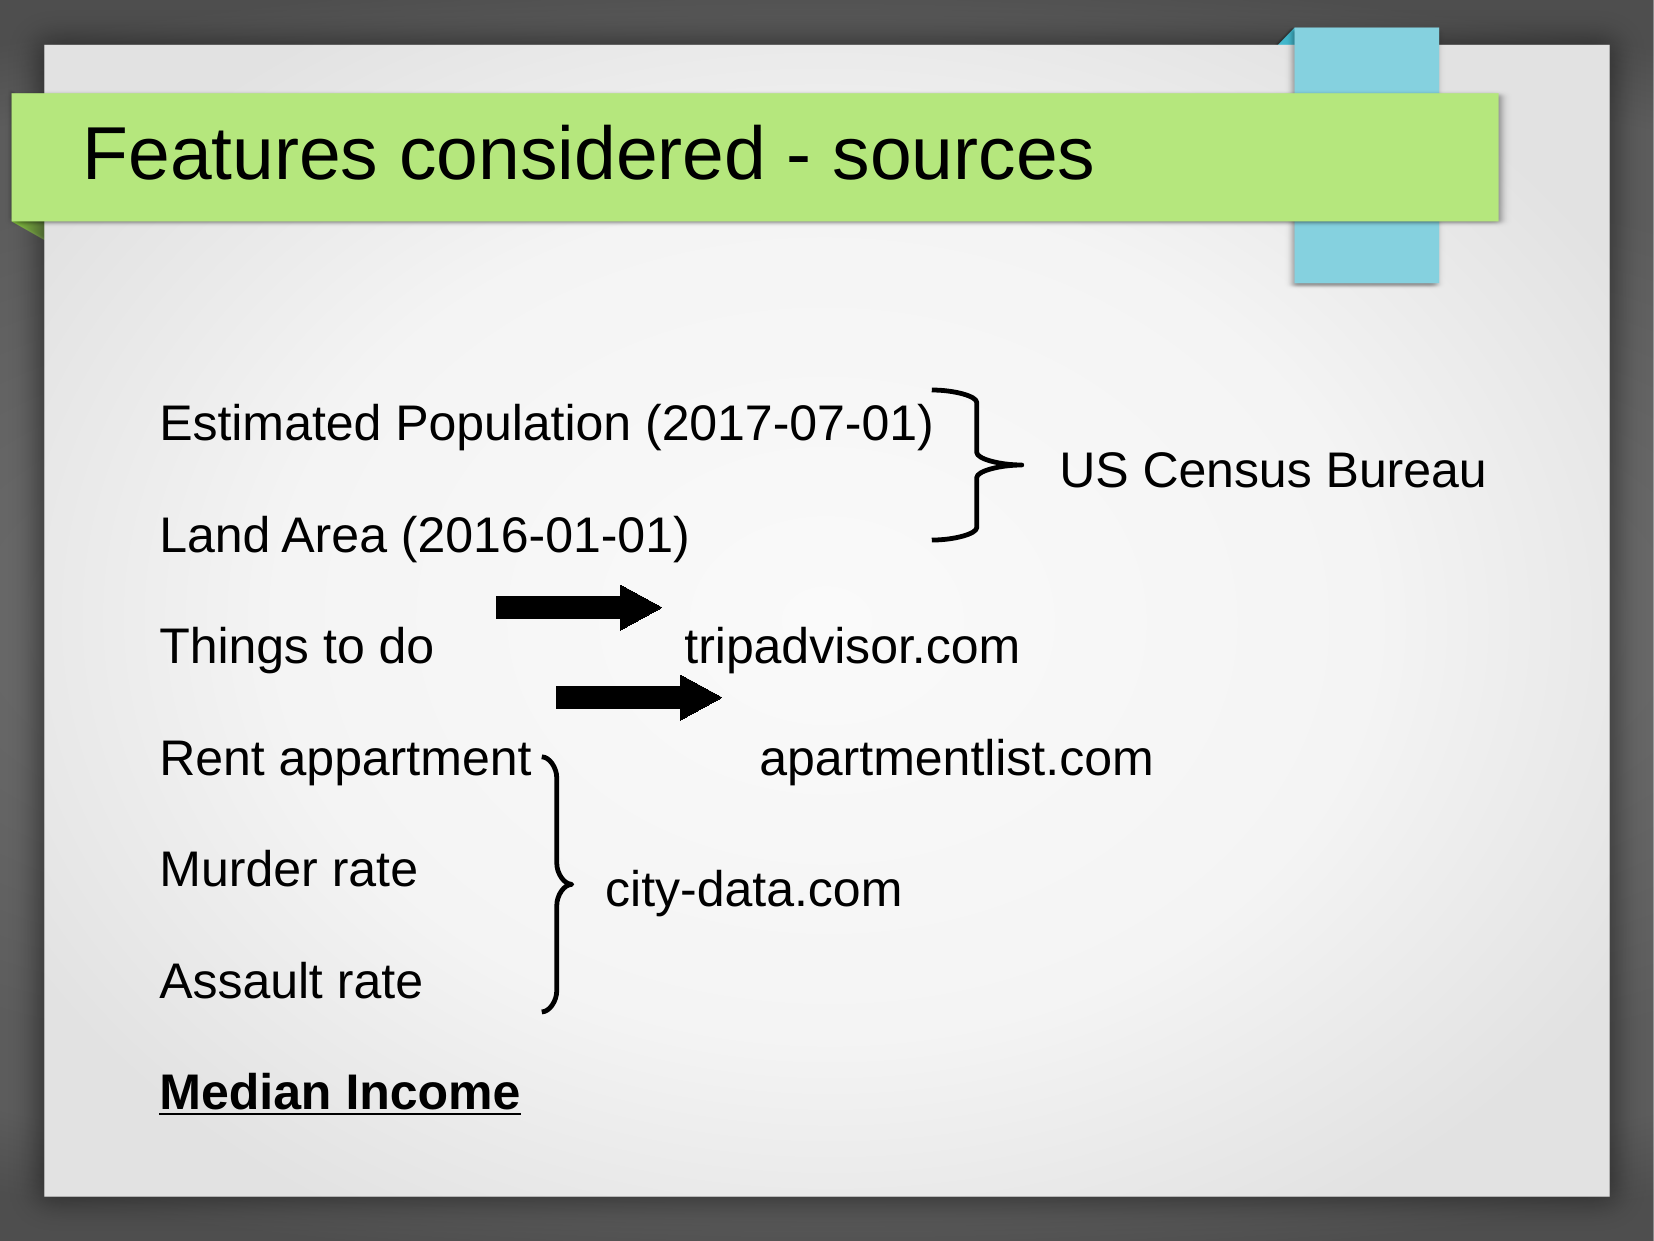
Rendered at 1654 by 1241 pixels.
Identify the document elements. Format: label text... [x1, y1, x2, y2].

title Features considered - sources [82, 94, 1264, 213]
picture [0, 0, 1654, 1241]
text_box [556, 675, 722, 721]
text_box US Census Bureau [1044, 435, 1502, 497]
subtitle Estimated Population (2017-07-01) Land Area (2016-01-01) Things to do tripadvisor.com Rent appartment apartmentlist.com Murder rate Assault rate Median Income [159, 395, 1648, 1115]
text_box [496, 585, 662, 631]
text_box city-data.com [590, 854, 918, 916]
